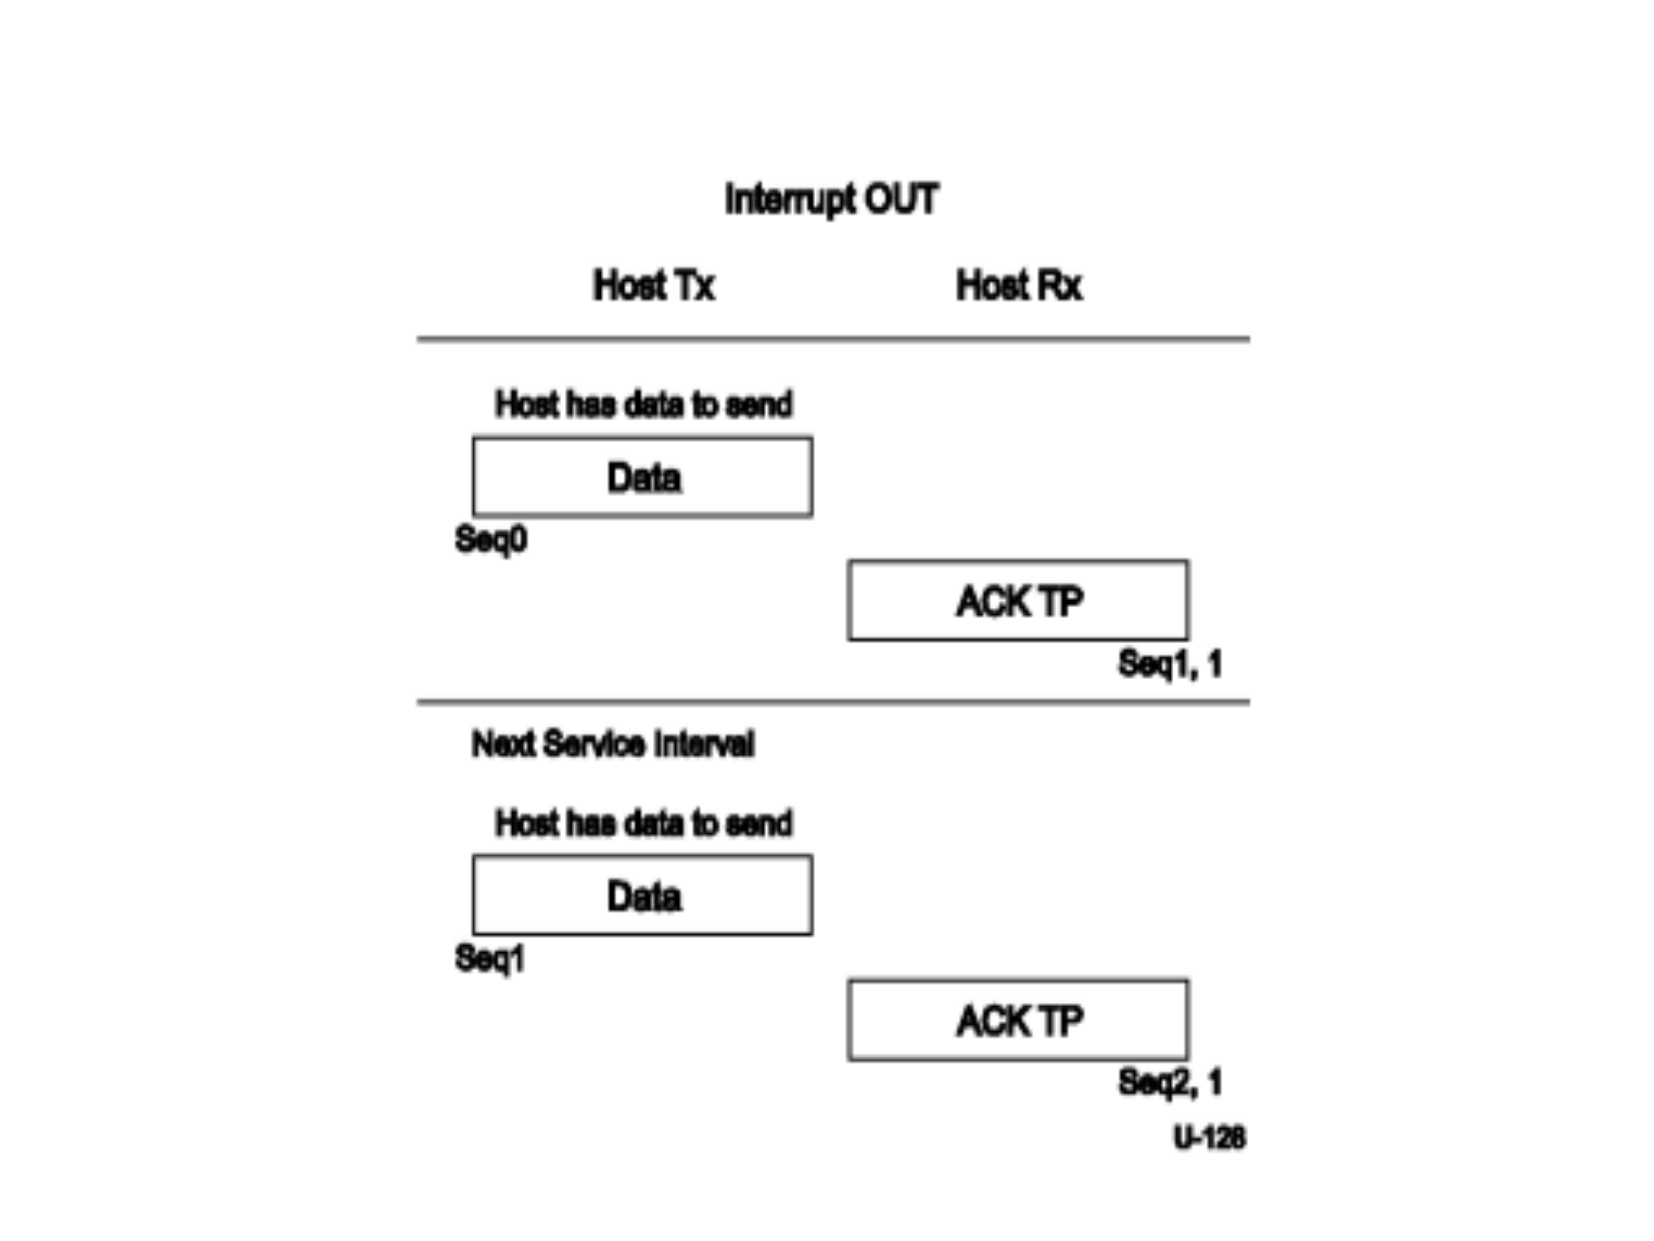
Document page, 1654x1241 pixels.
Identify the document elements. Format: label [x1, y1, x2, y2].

picture [206, 147, 1388, 1182]
